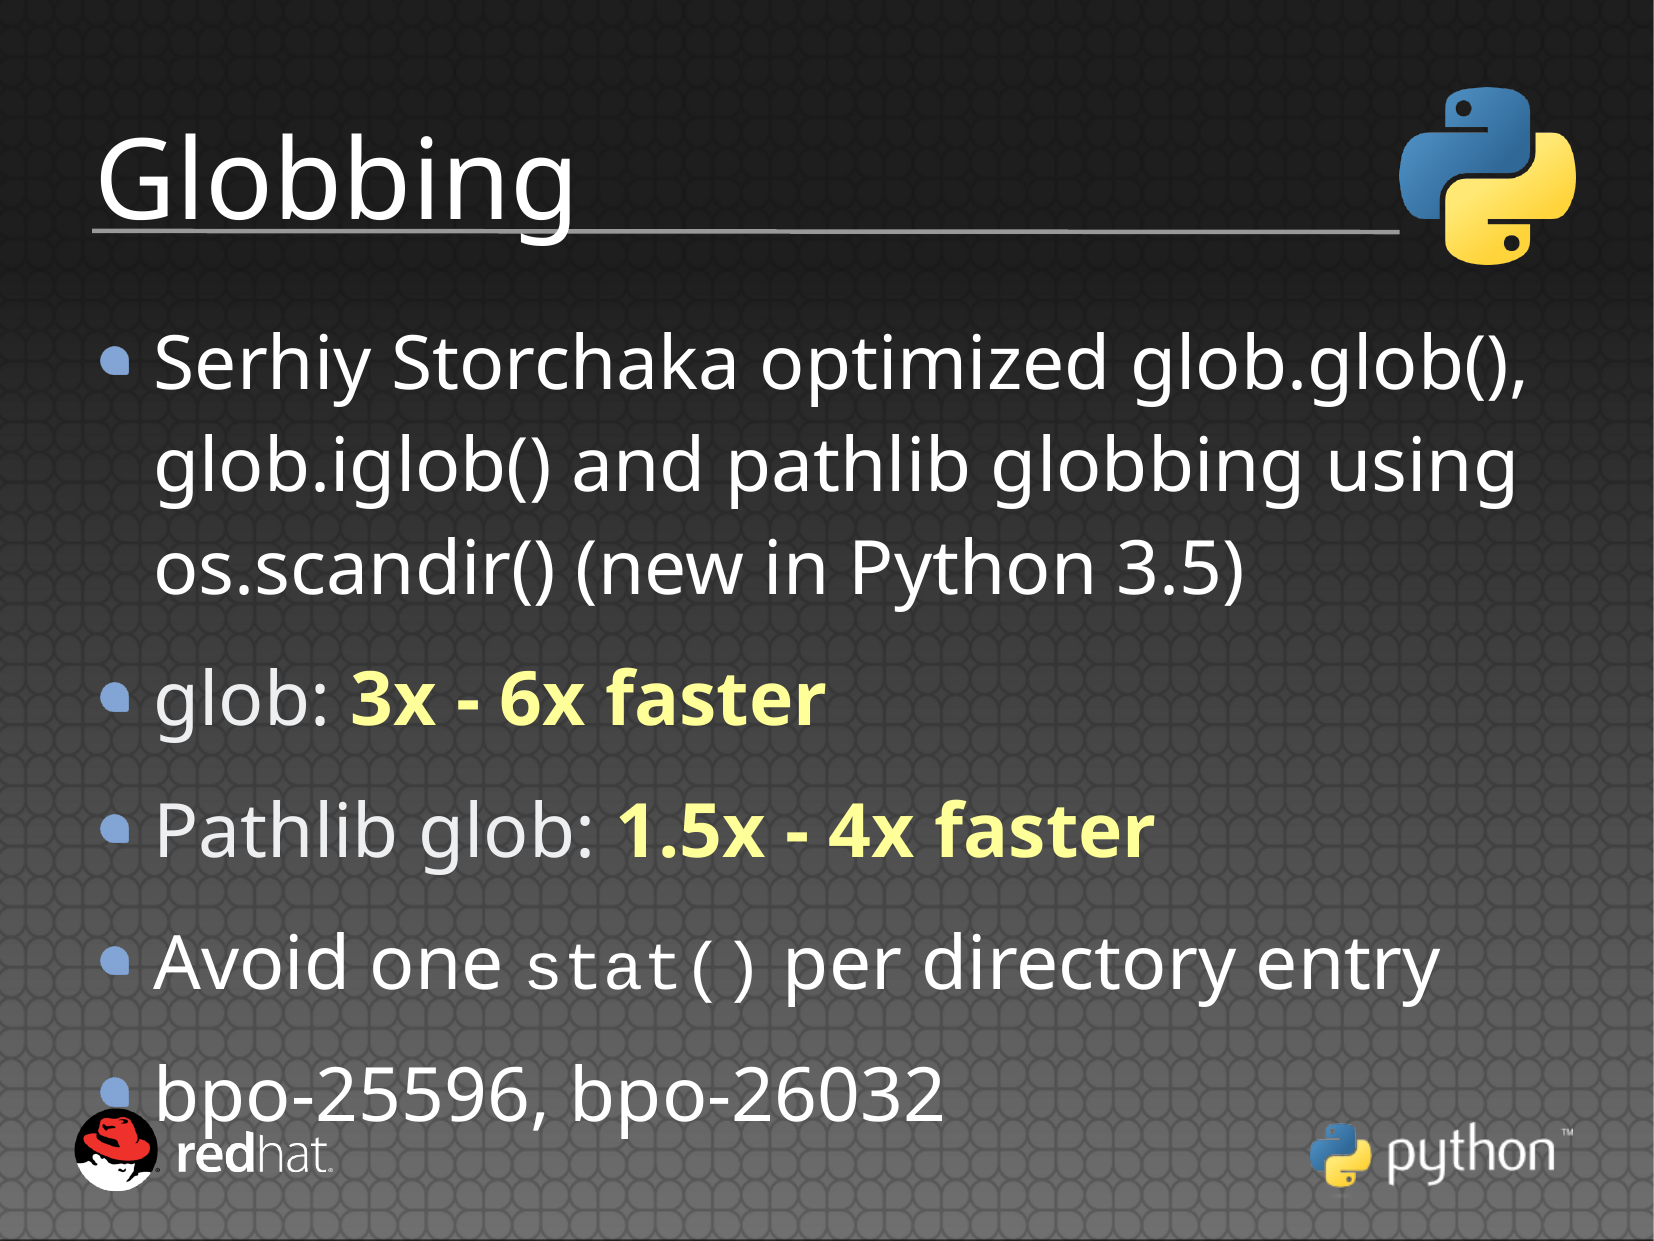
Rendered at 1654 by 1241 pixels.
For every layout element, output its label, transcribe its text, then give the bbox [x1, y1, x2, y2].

list Serhiy Storchaka optimized glob.glob(), glob.iglob() and pathlib globbing using os.scandir() (new in Python 3.5) glob: 3x - 6x faster Pathlib glob: 1.5x - 4x faster Avoid one stat() per directory entry bpo-25596, bpo-26032 [82, 309, 1571, 1049]
title Globbing [94, 100, 1426, 251]
picture [0, 0, 1654, 1241]
